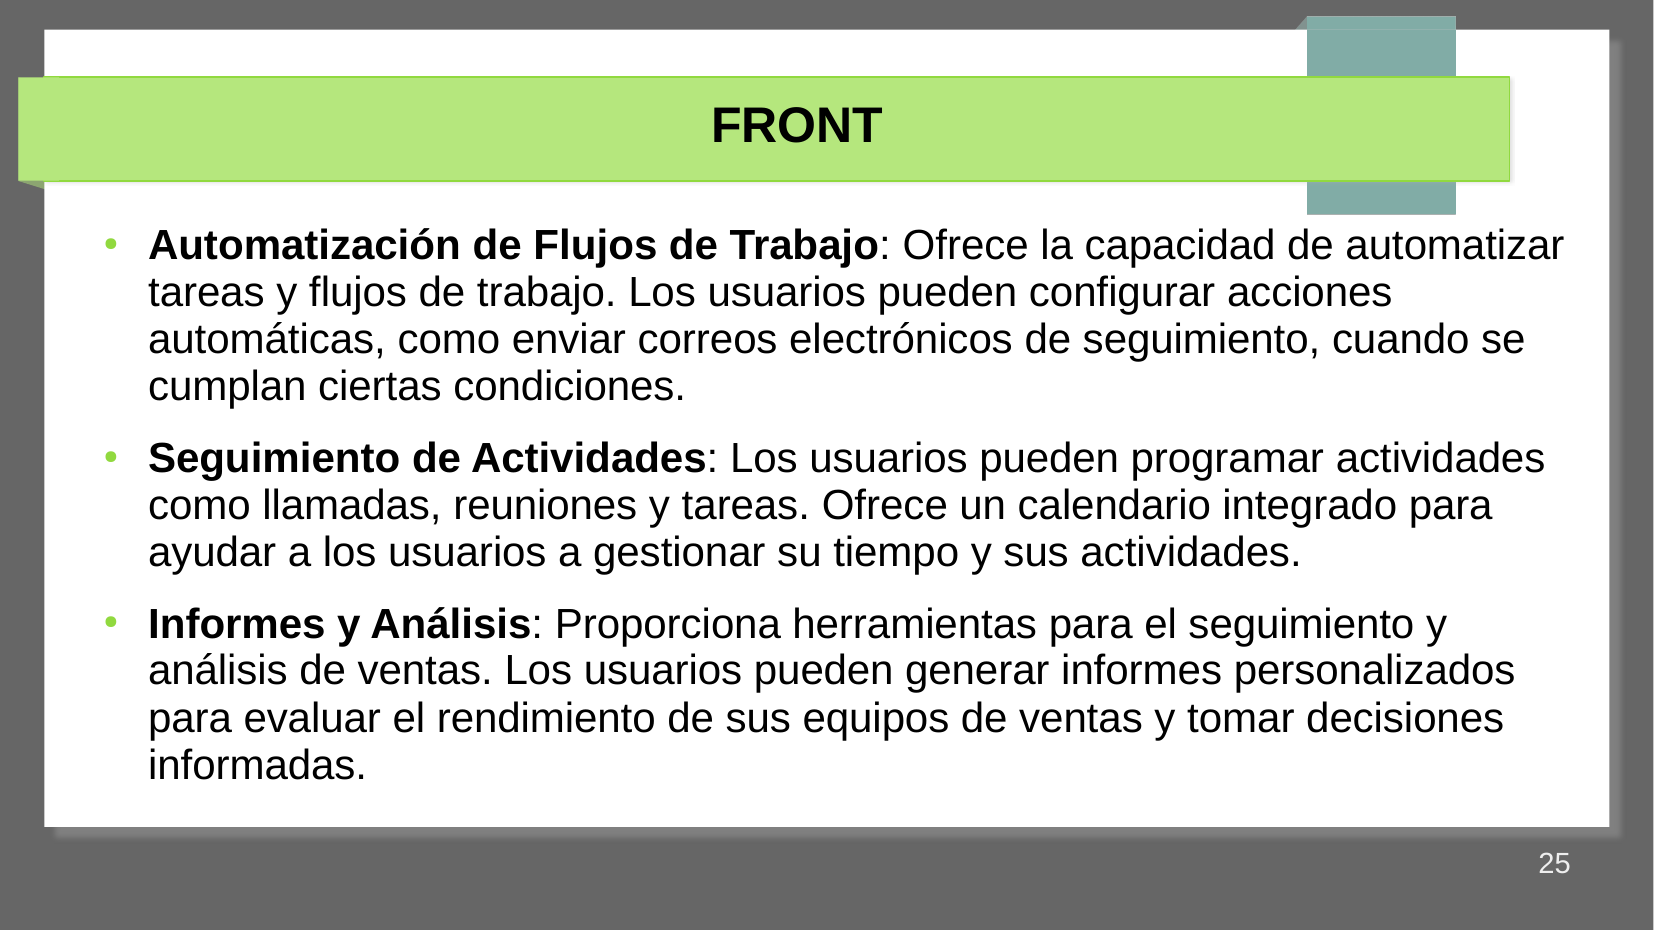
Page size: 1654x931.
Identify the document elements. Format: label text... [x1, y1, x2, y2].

title FRONT [88, 73, 1506, 178]
list Automatización de Flujos de Trabajo: Ofrece la capacidad de automatizar tareas y flujos de trabajo. Los usuarios pueden configurar acciones automáticas, como enviar correos electrónicos de seguimiento, cuando se cumplan ciertas condiciones. Seguimiento de Actividades: Los usuarios pueden programar actividades como llamadas, reuniones y tareas. Ofrece un calendario integrado para ayudar a los usuarios a gestionar su tiempo y sus actividades. Informes y Análisis: Proporciona herramientas para el seguimiento y análisis de ventas. Los usuarios pueden generar informes personalizados para evaluar el rendimiento de sus equipos de ventas y tomar decisiones informadas. [88, 221, 1565, 813]
